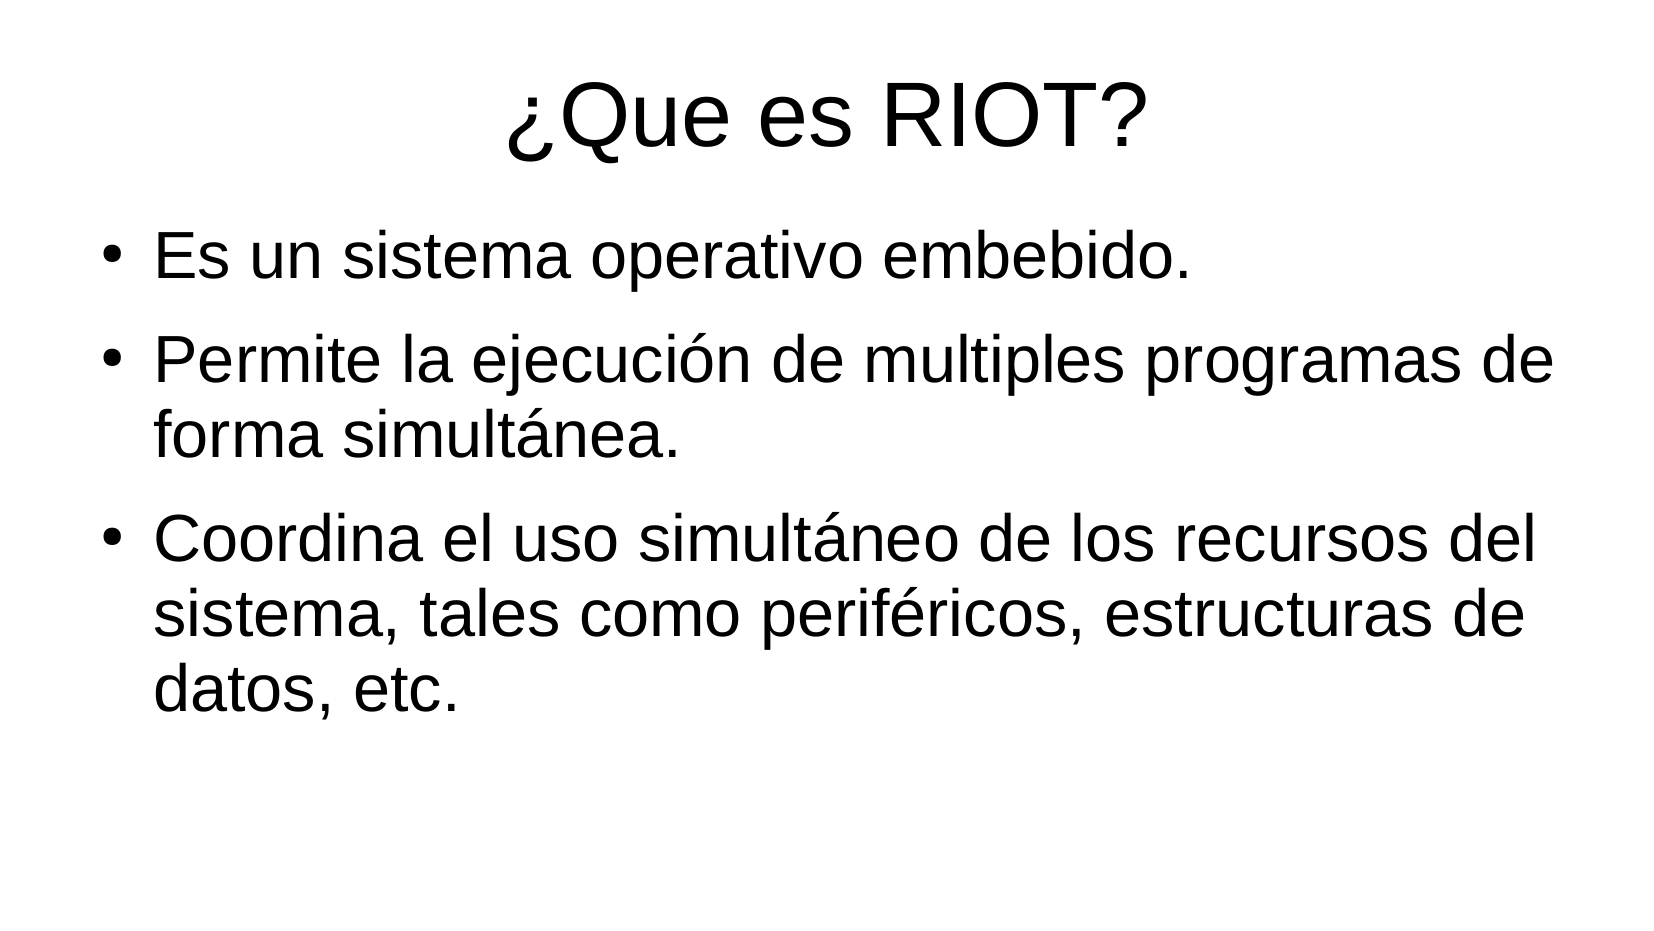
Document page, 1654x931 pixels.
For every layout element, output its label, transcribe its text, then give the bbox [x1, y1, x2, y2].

list Es un sistema operativo embebido. Permite la ejecución de multiples programas de forma simultánea. Coordina el uso simultáneo de los recursos del sistema, tales como periféricos, estructuras de datos, etc. [82, 217, 1571, 758]
title ¿Que es RIOT? [82, 37, 1571, 193]
